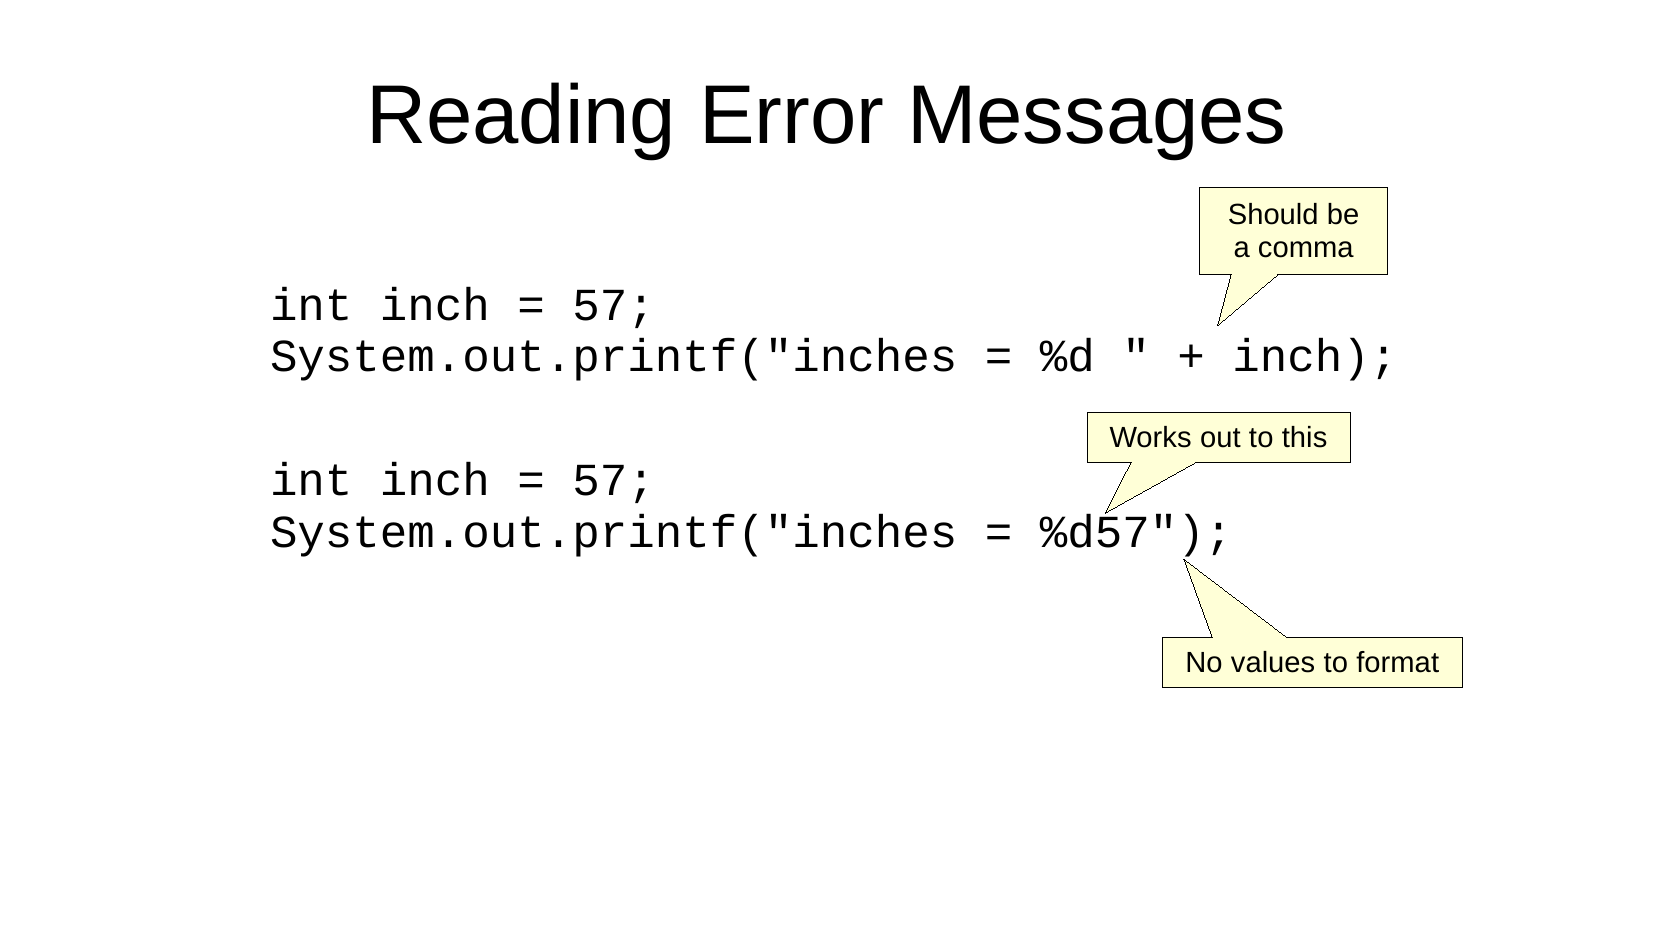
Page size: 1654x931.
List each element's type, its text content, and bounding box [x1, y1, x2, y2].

text_box Works out to this [1087, 412, 1351, 514]
text_box int inch = 57; System.out.printf("inches = %d " + inch); [255, 274, 1413, 393]
text_box Should be a comma [1199, 187, 1388, 326]
text_box No values to format [1162, 559, 1463, 688]
title Reading Error Messages [82, 37, 1571, 193]
text_box int inch = 57; System.out.printf("inches = %d57"); [255, 450, 1248, 569]
